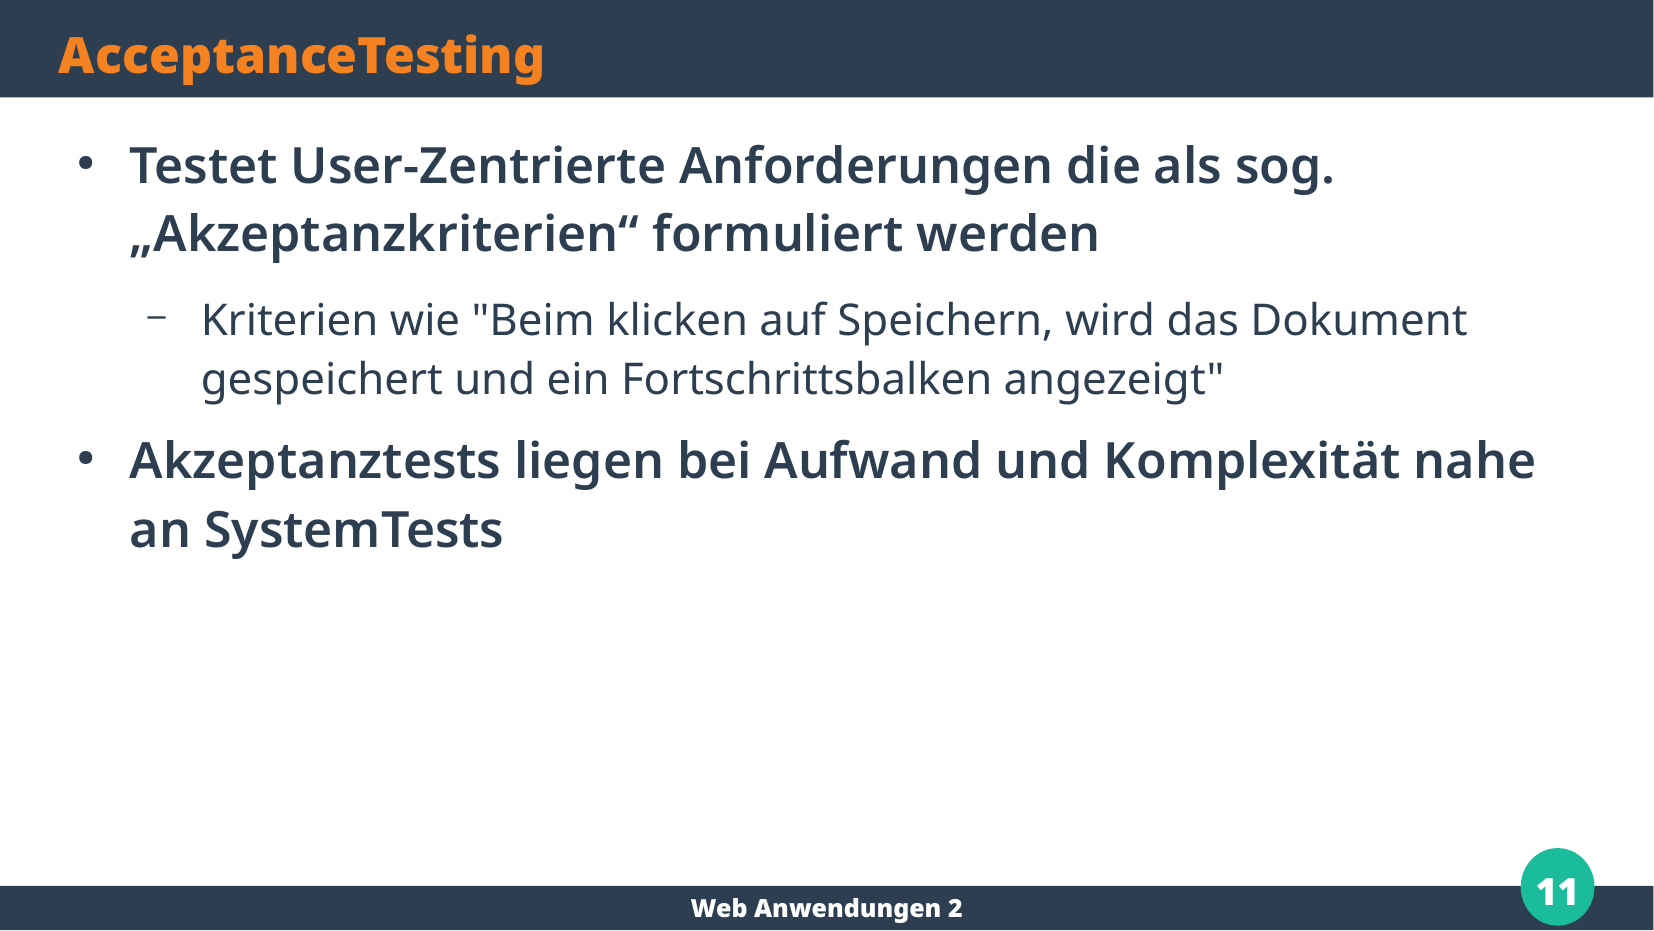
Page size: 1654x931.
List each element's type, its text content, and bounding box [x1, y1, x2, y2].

list Testet User-Zentrierte Anforderungen die als sog. „Akzeptanzkriterien“ formuliert werden Kriterien wie "Beim klicken auf Speichern, wird das Dokument gespeichert und ein Fortschrittsbalken angezeigt" Akzeptanztests liegen bei Aufwand und Komplexität nahe an SystemTests [59, 129, 1595, 864]
title AcceptanceTesting [59, 8, 1595, 89]
